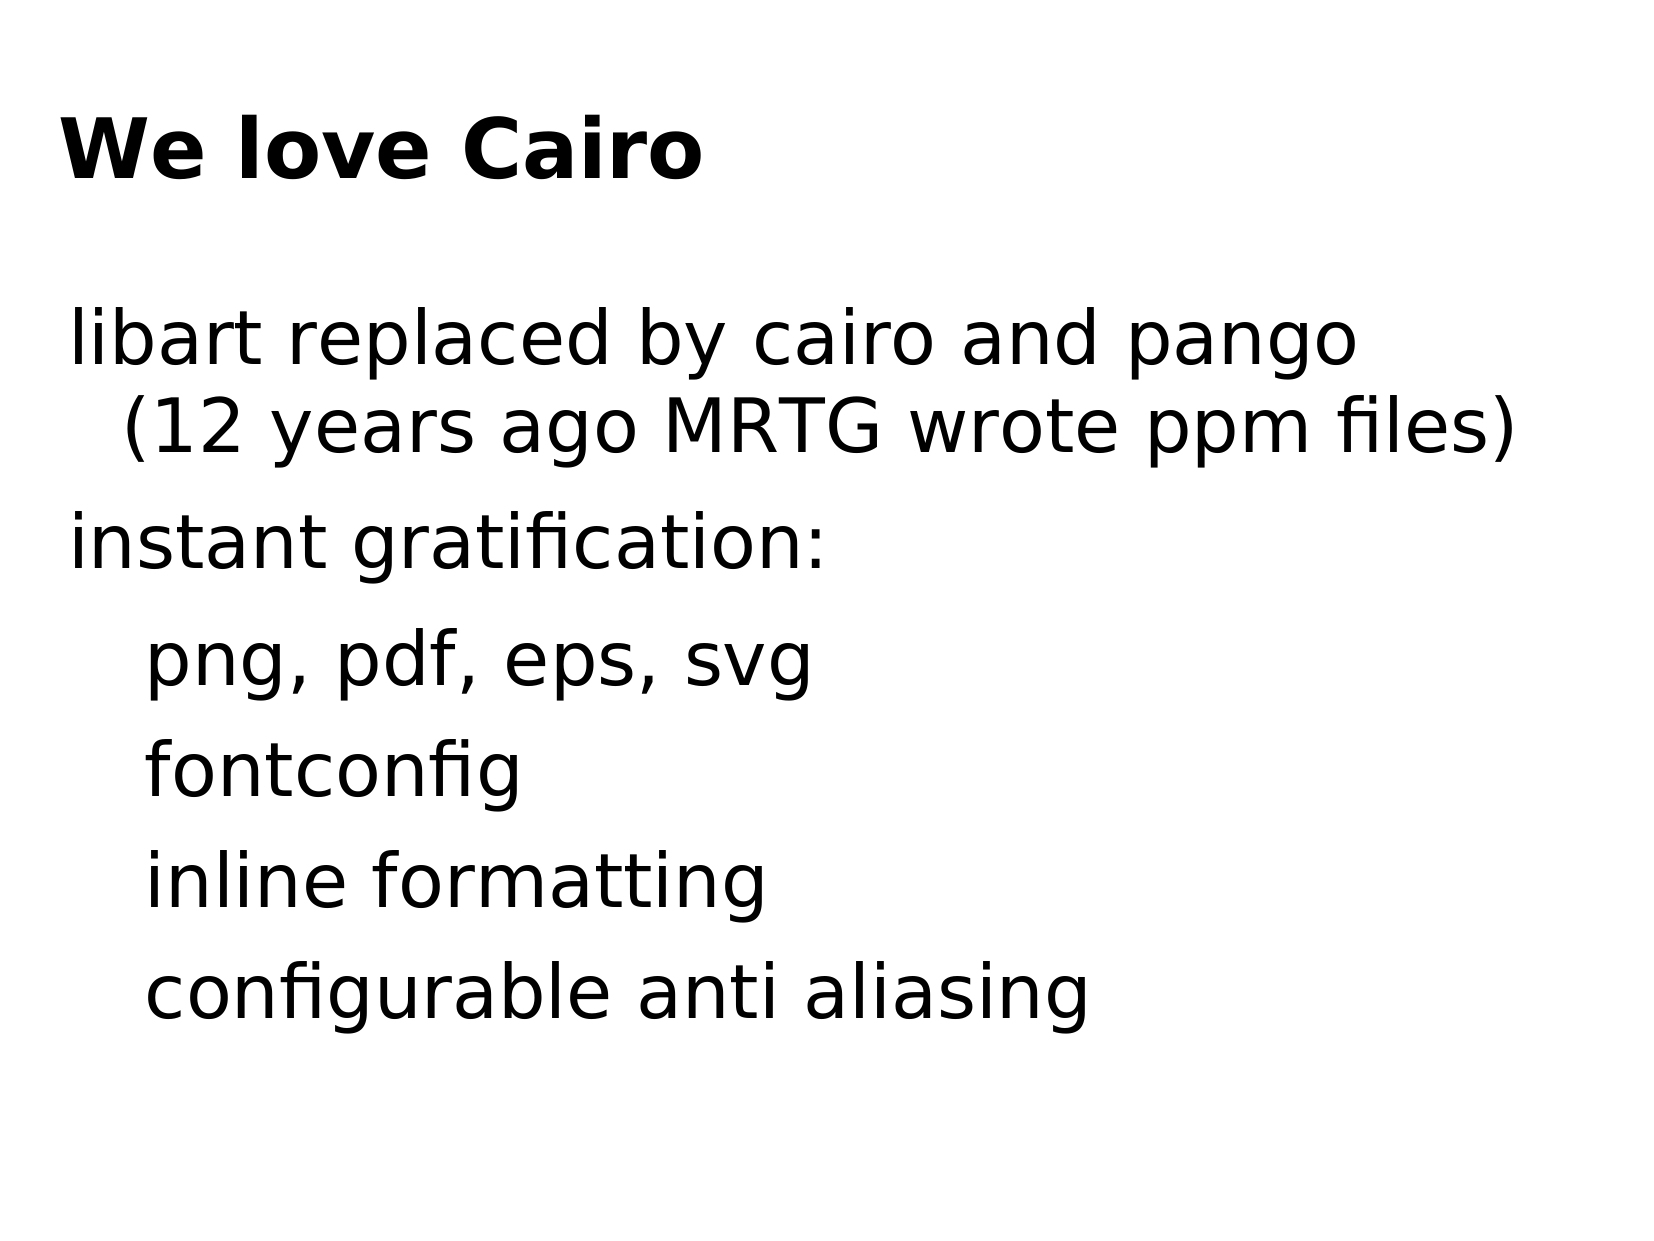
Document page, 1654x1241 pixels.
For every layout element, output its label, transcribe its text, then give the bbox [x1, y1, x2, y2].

title We love Cairo [59, 75, 1607, 225]
list libart replaced by cairo and pango (12 years ago MRTG wrote ppm files) instant gratification: png, pdf, eps, svg fontconfig inline formatting configurable anti aliasing [50, 295, 1571, 1099]
